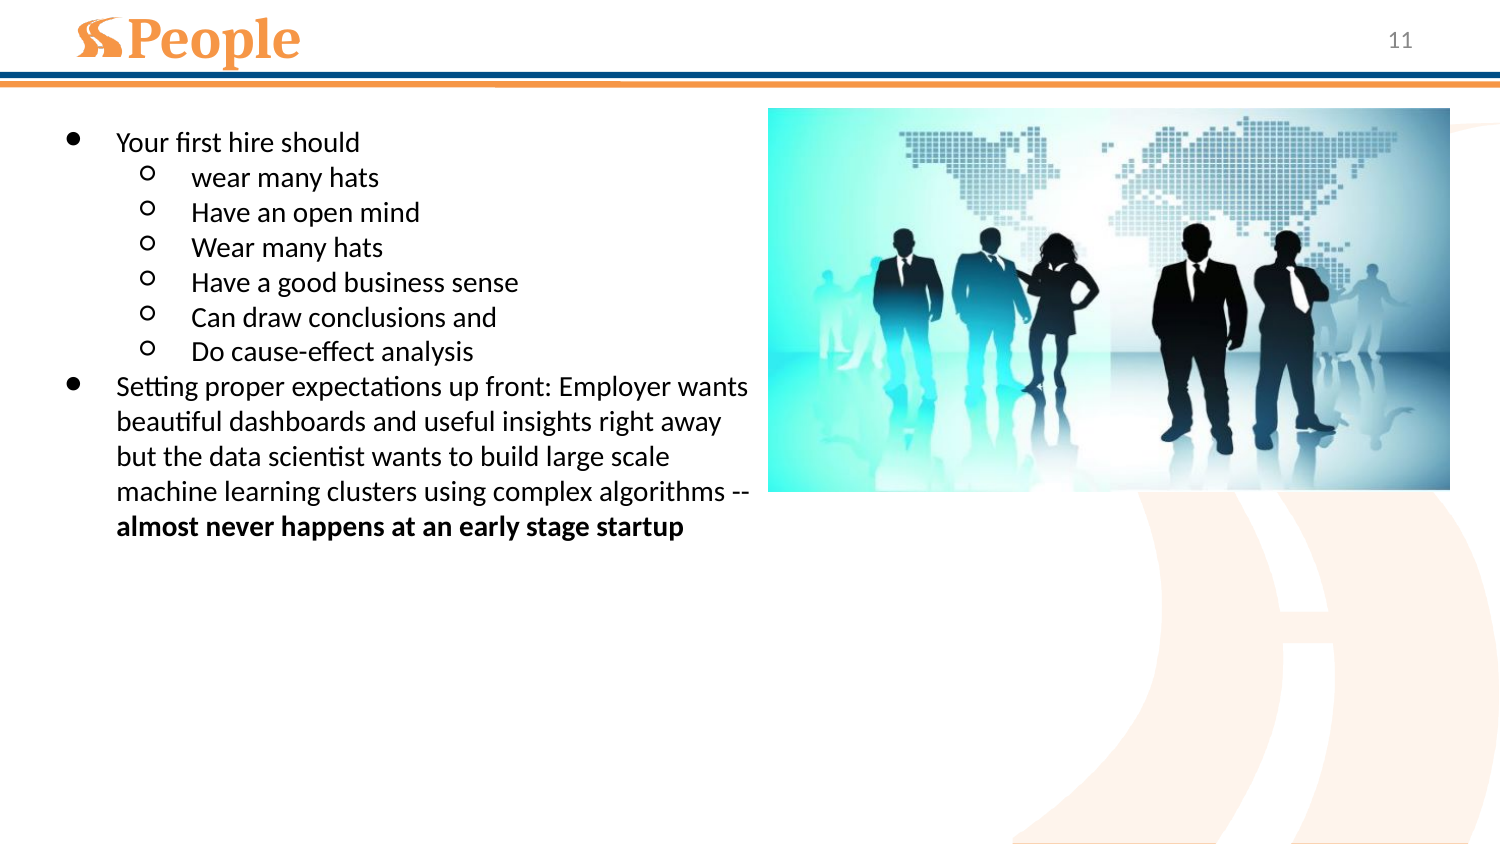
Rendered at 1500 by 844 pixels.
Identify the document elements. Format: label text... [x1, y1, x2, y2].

text_box Your first hire should wear many hats Have an open mind Wear many hats Have a good business sense Can draw conclusions and Do cause-effect analysis Setting proper expectations up front: Employer wants beautiful dashboards and useful insights right away but the data scientist wants to build large scale machine learning clusters using complex algorithms -- almost never happens at an early stage startup [26, 108, 768, 818]
picture [768, 93, 1500, 492]
picture [68, 14, 112, 57]
slide_number <number> [1078, 16, 1429, 61]
title People [112, 9, 1013, 60]
